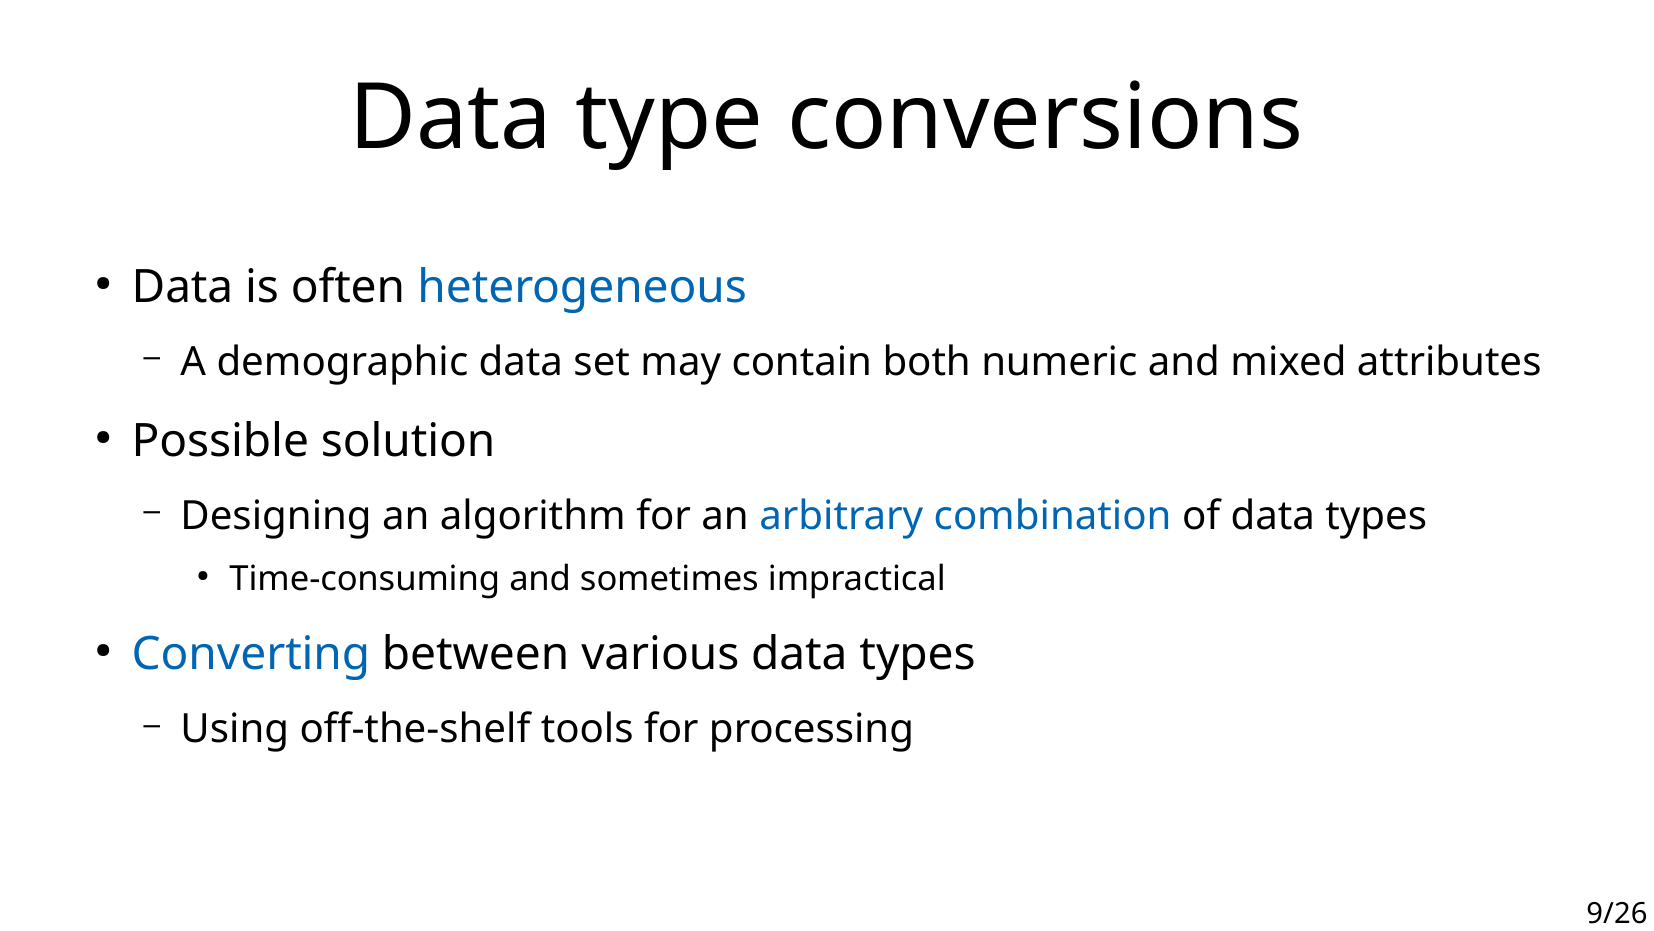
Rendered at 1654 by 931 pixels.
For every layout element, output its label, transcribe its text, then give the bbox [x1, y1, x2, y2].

list Data is often heterogeneous A demographic data set may contain both numeric and mixed attributes Possible solution Designing an algorithm for an arbitrary combination of data types Time-consuming and sometimes impractical Converting between various data types Using off-the-shelf tools for processing [82, 253, 1571, 793]
title Data type conversions [82, 1, 1571, 226]
